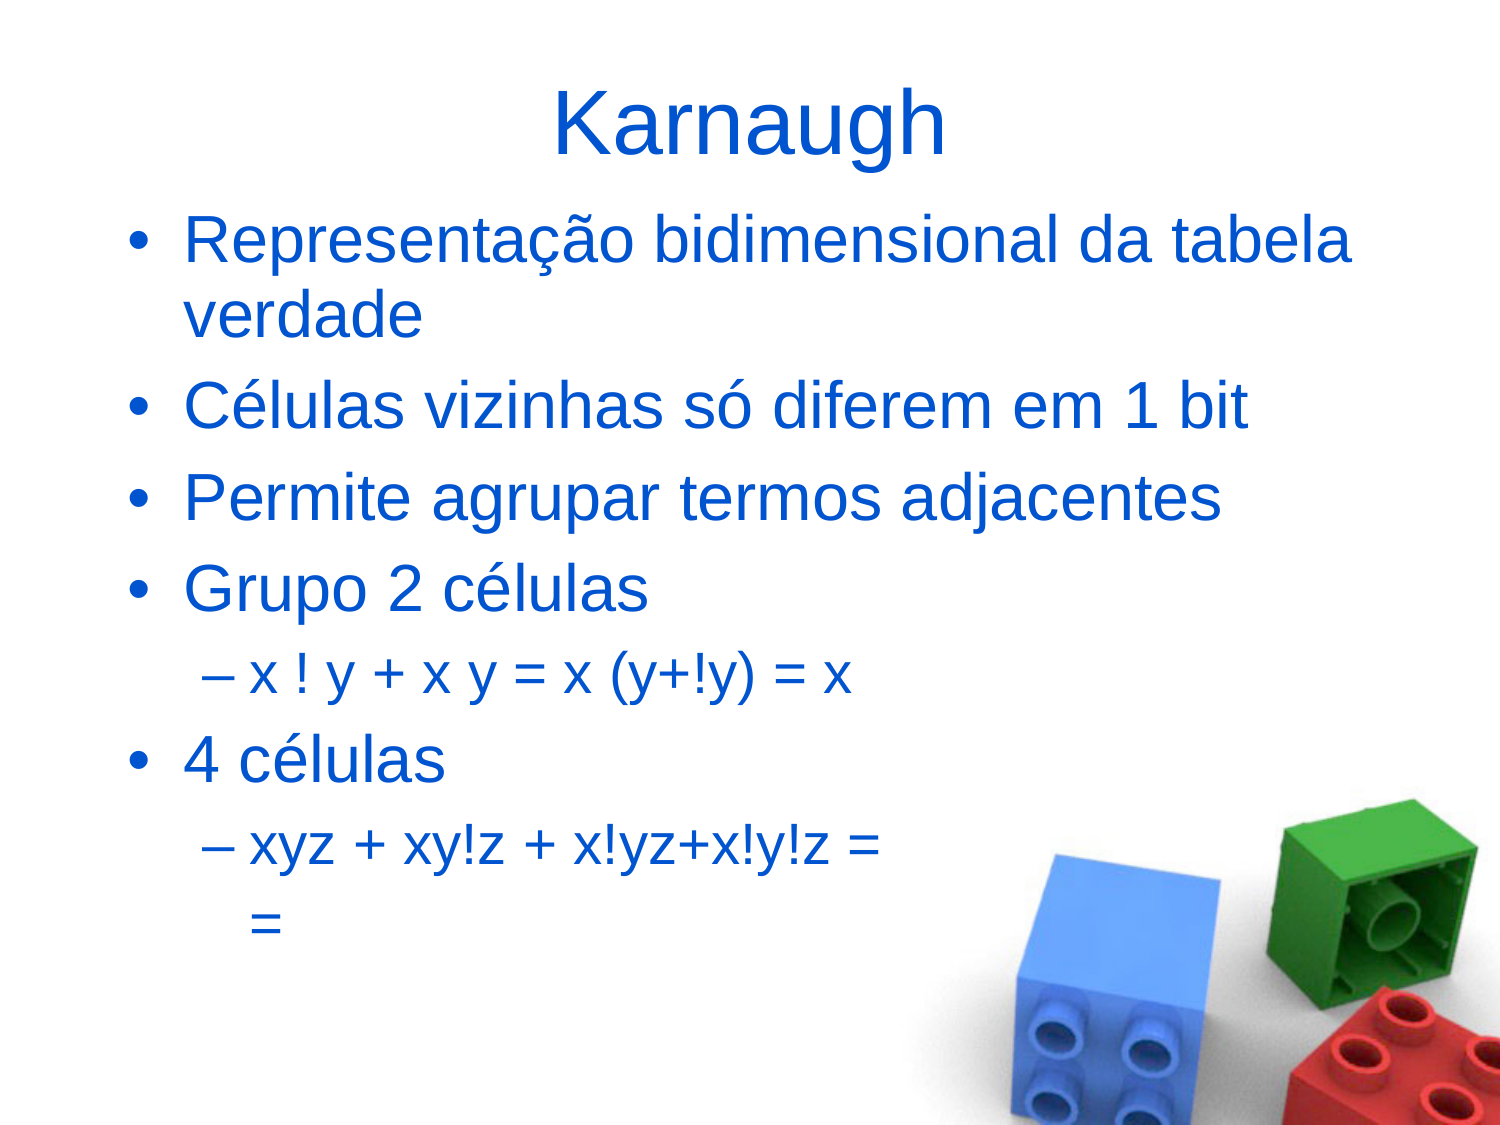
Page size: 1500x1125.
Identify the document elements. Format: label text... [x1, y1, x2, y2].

picture [249, 187, 1500, 1125]
title Karnaugh [112, 4, 1388, 194]
list Representação bidimensional da tabela verdade Células vizinhas só diferem em 1 bit Permite agrupar termos adjacentes Grupo 2 células x ! y + x y = x (y+!y) = x 4 células xyz + xy!z + x!yz+x!y!z = = [112, 194, 1388, 1093]
